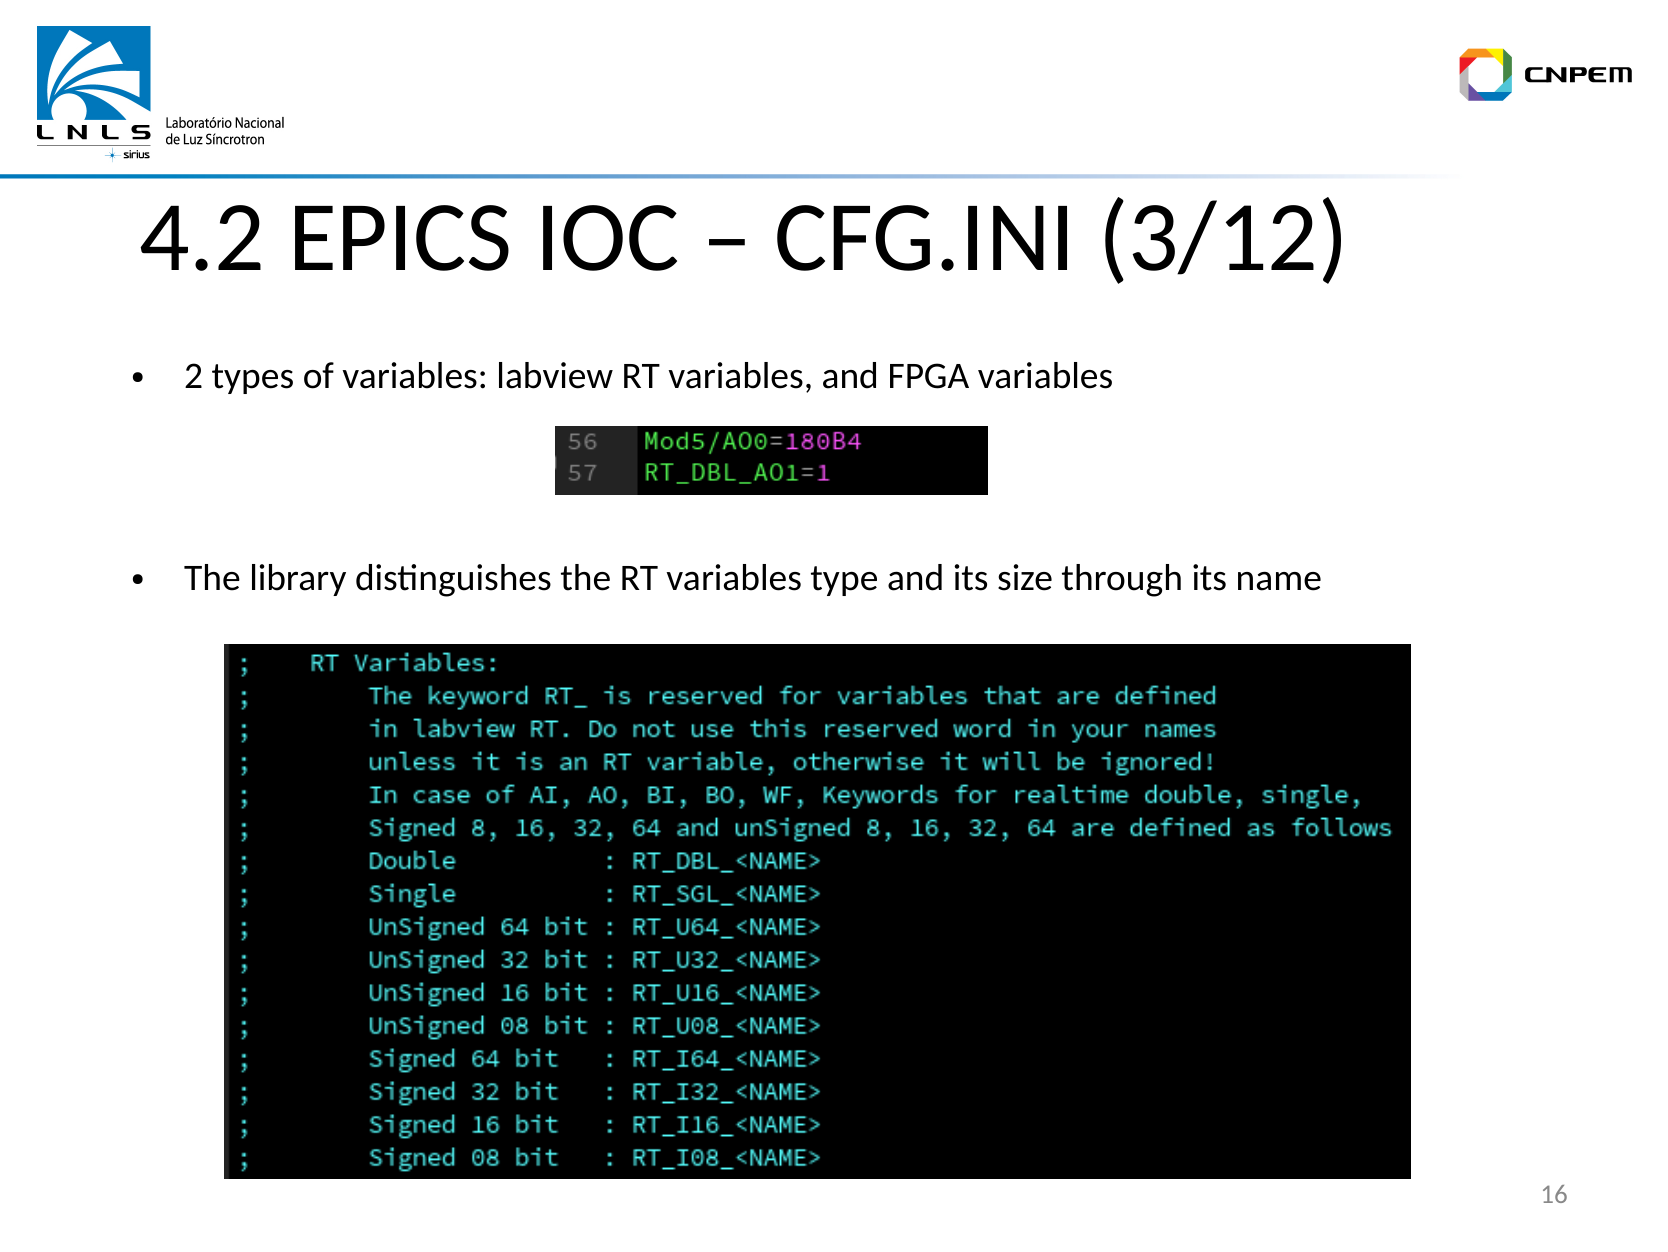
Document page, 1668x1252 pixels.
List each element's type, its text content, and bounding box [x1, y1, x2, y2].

picture [0, 0, 1668, 1251]
list 2 types of variables: labview RT variables, and FPGA variables The library distinguishes the RT variables type and its size through its name [113, 360, 1546, 661]
text_box 4.2 EPICS IOC – CFG.INI (3/12) [139, 145, 1580, 346]
